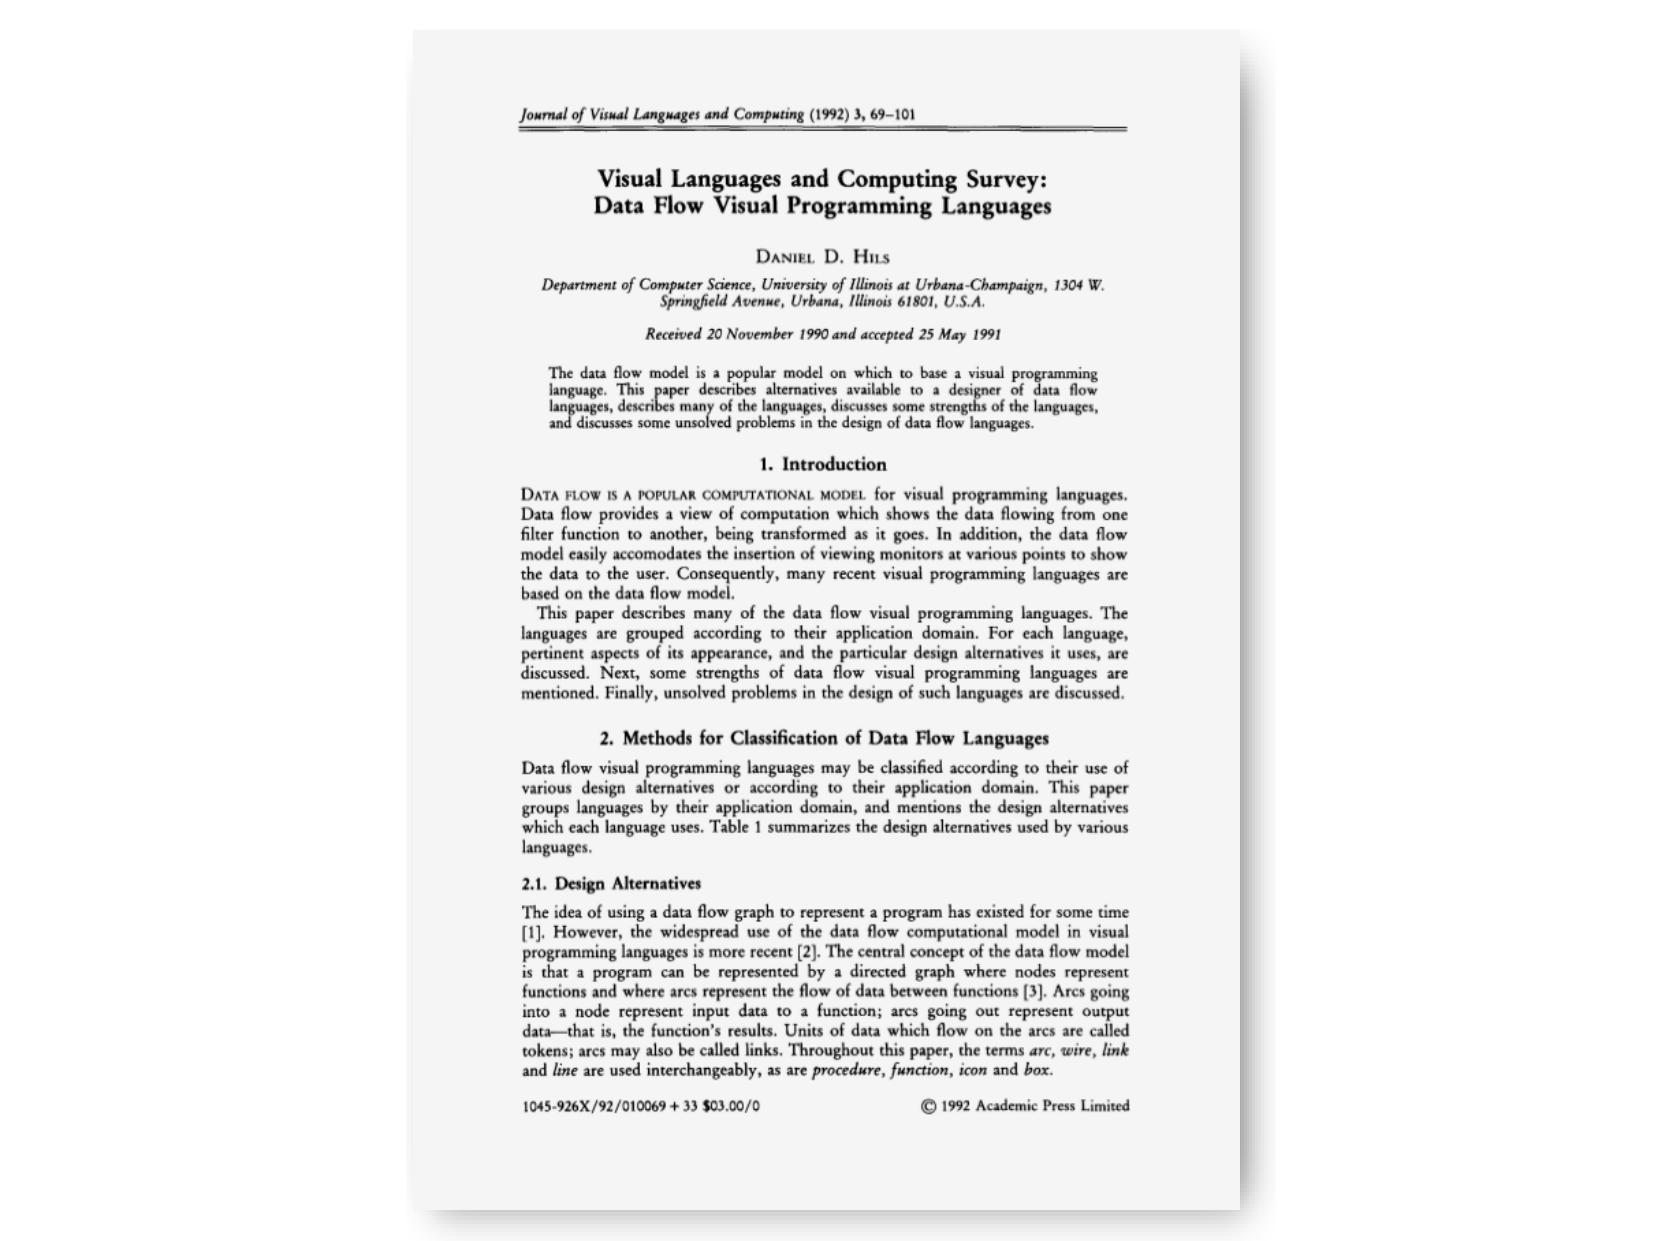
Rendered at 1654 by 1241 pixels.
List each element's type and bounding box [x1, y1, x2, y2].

picture [406, 29, 1276, 1241]
